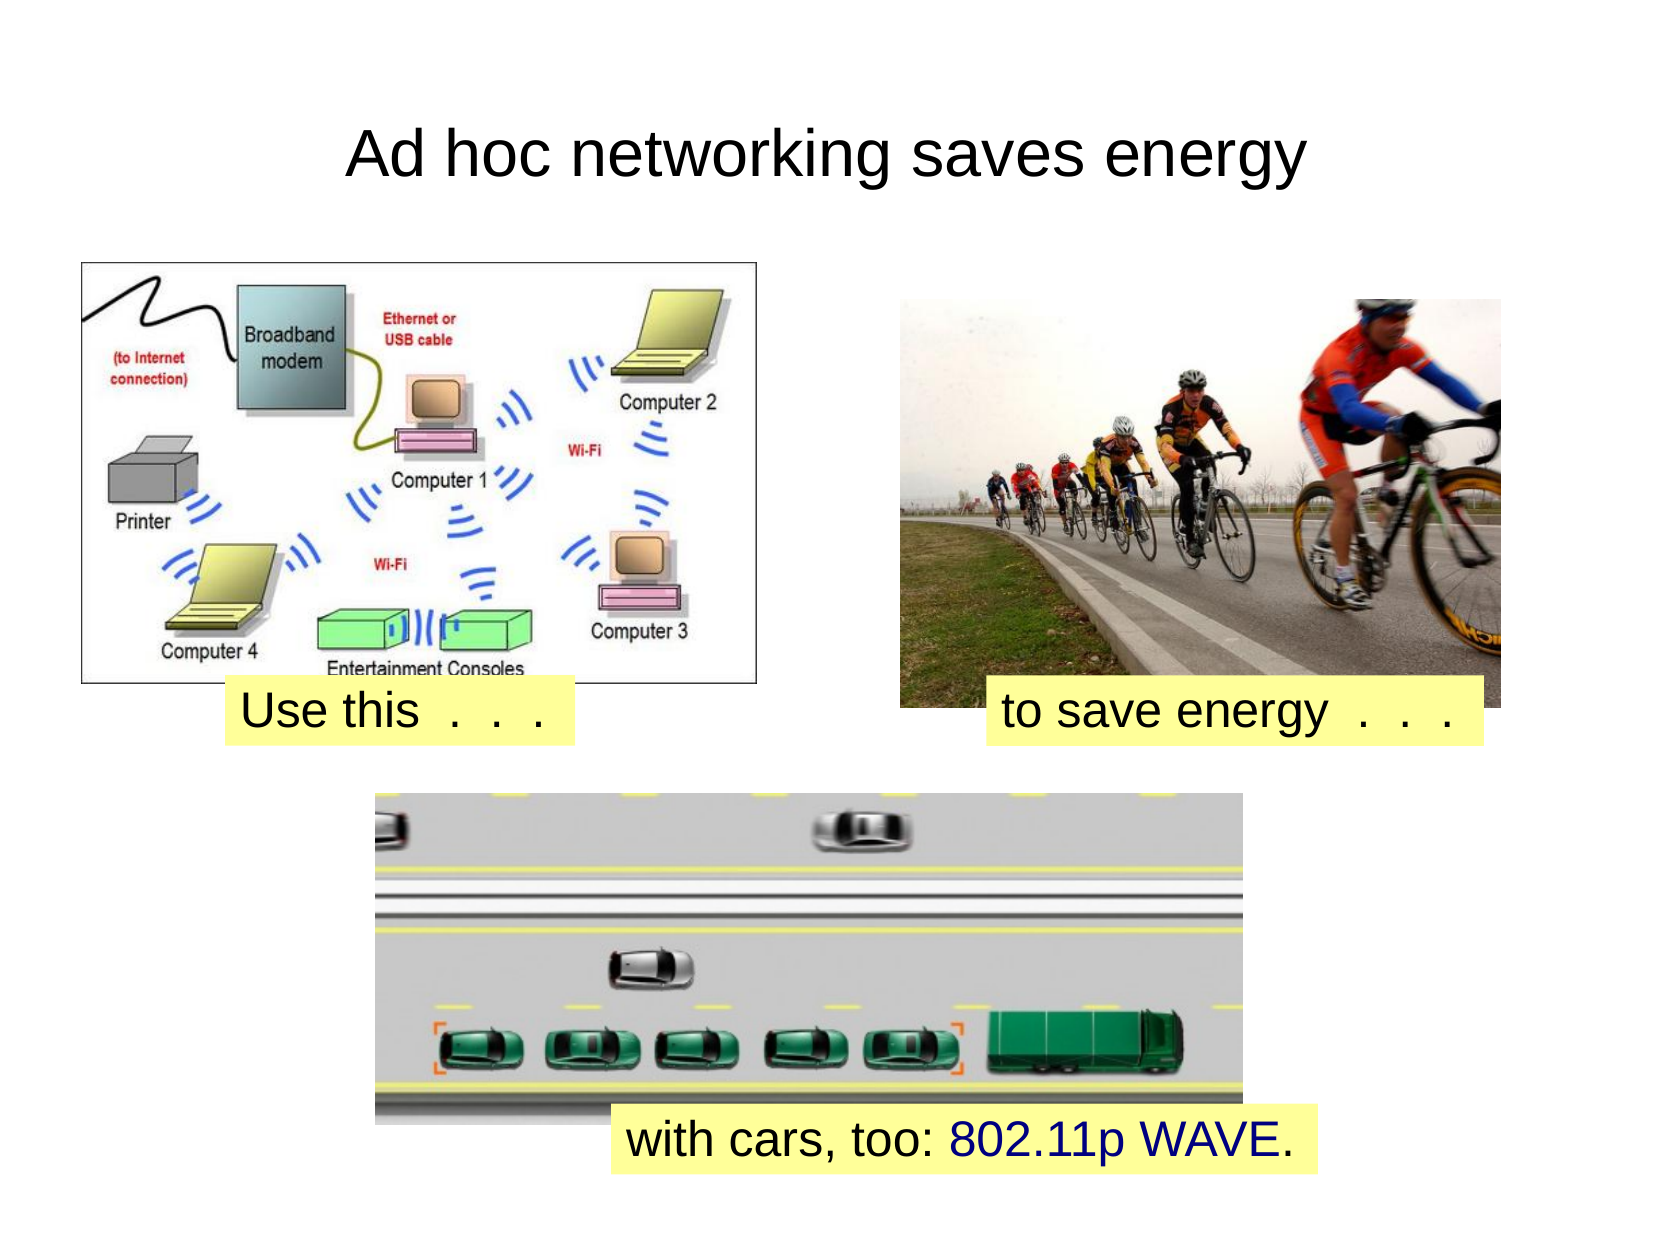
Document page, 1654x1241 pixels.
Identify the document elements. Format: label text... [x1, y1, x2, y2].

text_box with cars, too: 802.11p WAVE. [611, 1103, 1318, 1175]
picture [900, 299, 1501, 709]
text_box to save energy . . . [986, 675, 1484, 746]
picture [81, 262, 757, 684]
title Ad hoc networking saves energy [82, 49, 1571, 257]
text_box Use this . . . [225, 675, 575, 746]
picture [375, 793, 1243, 1126]
